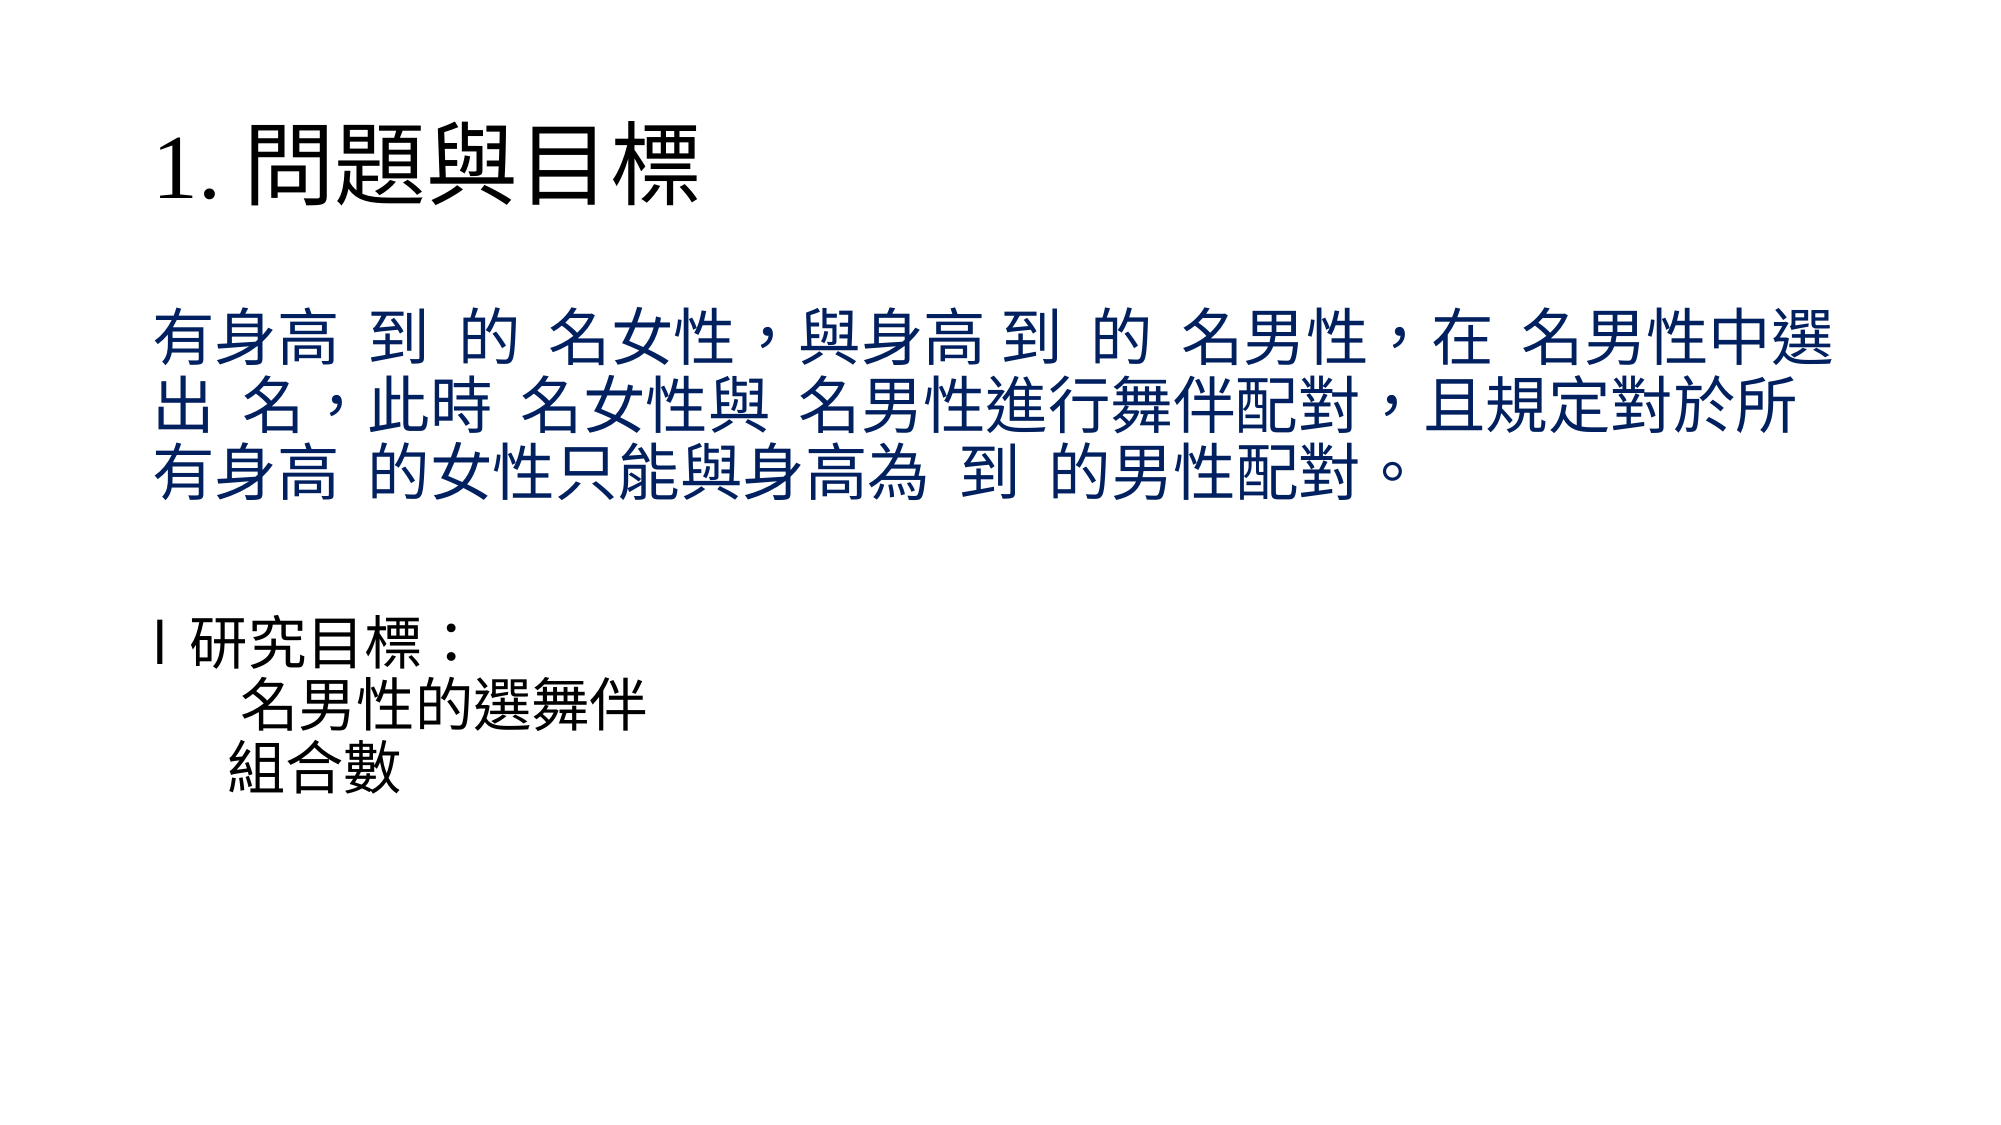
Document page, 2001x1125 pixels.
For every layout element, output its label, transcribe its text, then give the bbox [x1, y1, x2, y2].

list 有身高 到 的 名女性，與身高 到 的 名男性，在 名男性中選出 名，此時 名女性與 名男性進行舞伴配對，且規定對於所有身高 的女性只能與身高為 到 的男性配對。 研究目標： 名男性的選舞伴 組合數 [137, 299, 1863, 1014]
title 1.問題與目標 [137, 59, 1863, 278]
